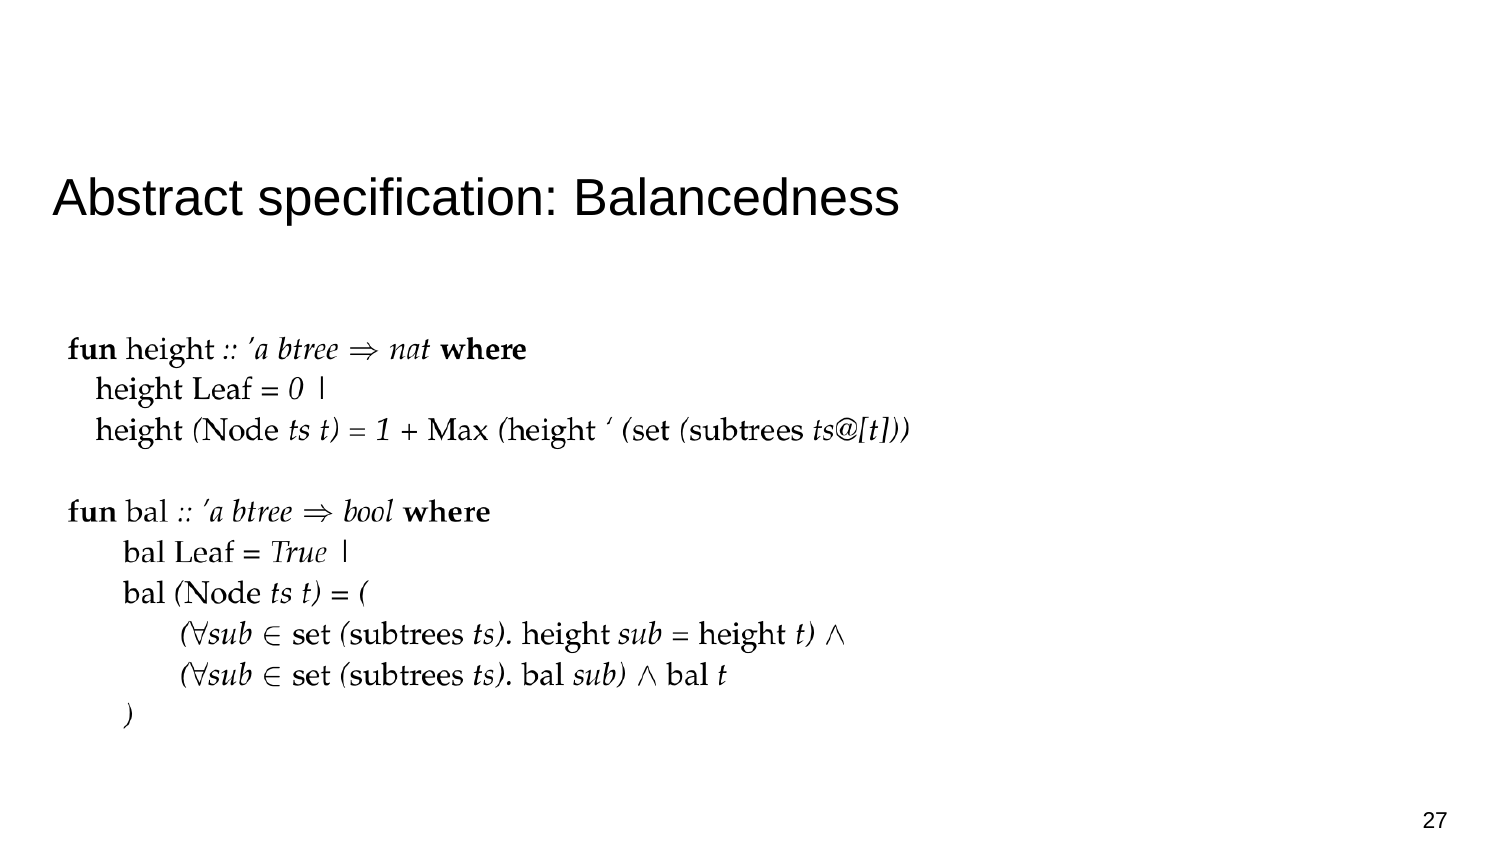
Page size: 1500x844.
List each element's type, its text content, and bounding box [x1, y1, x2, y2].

picture [52, 291, 921, 739]
title Abstract specification: Balancedness [52, 159, 1449, 227]
